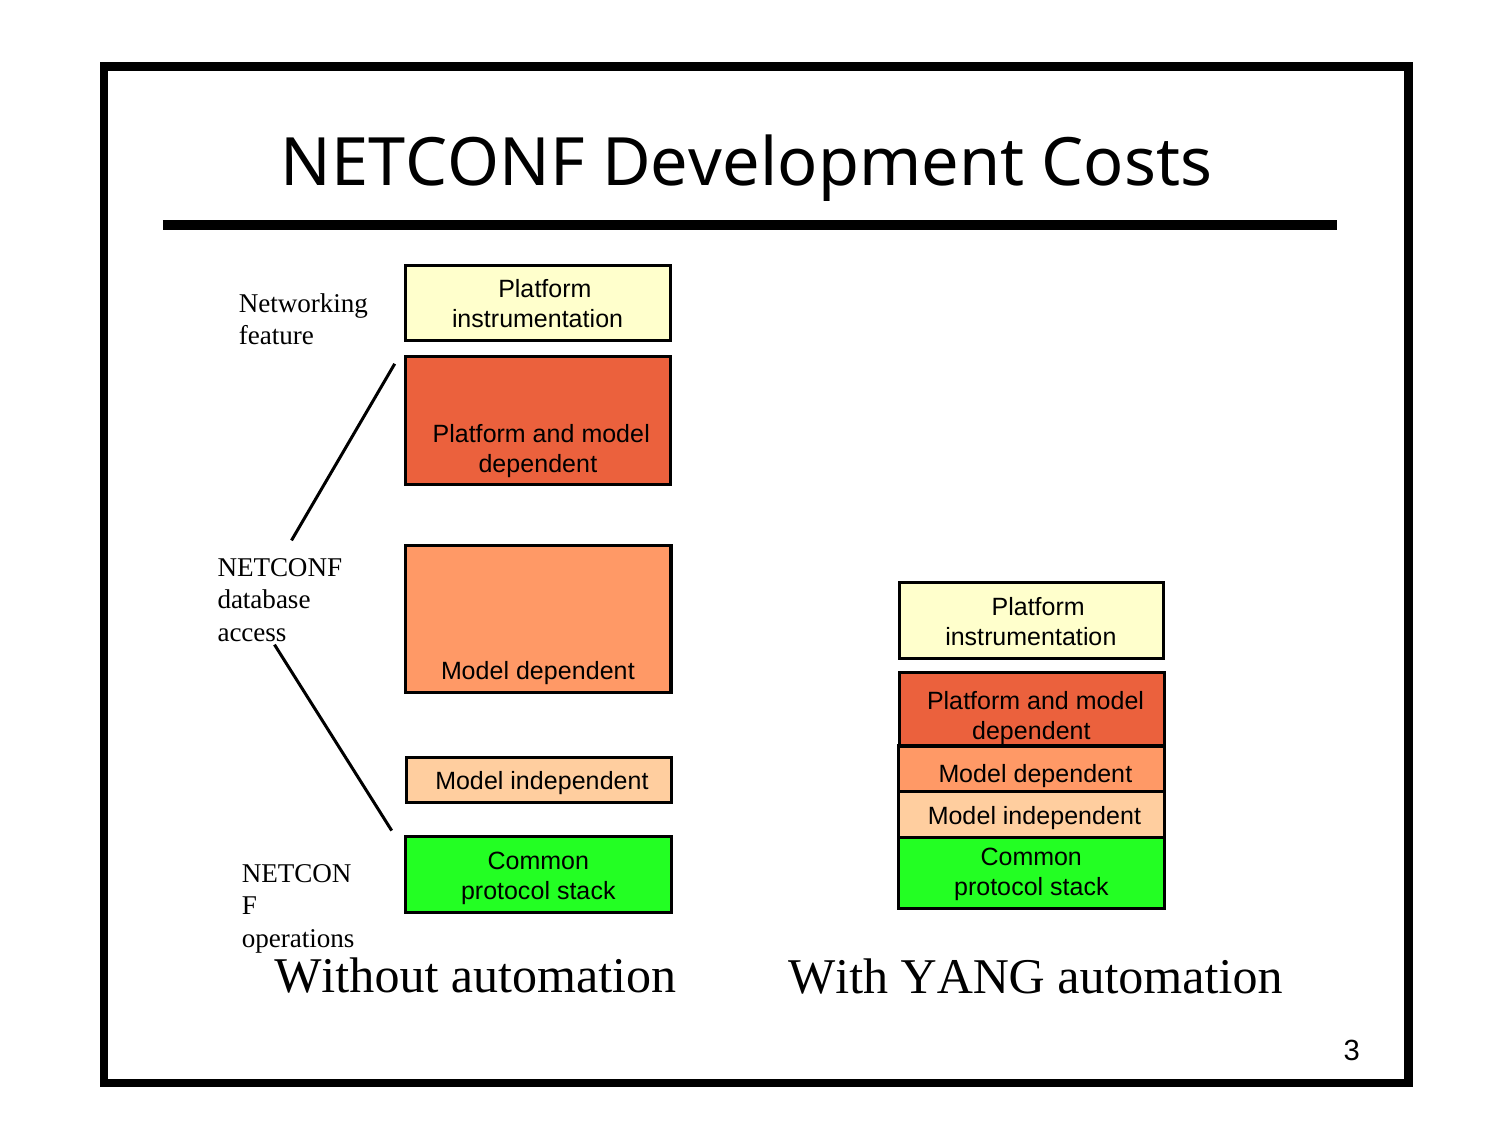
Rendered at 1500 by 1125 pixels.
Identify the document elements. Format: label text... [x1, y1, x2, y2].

text_box With YANG automation [773, 936, 1298, 1007]
text_box Networking feature [224, 277, 387, 358]
text_box Model independent [898, 791, 1165, 838]
text_box Model independent [406, 757, 672, 803]
text_box NETCONF operations [227, 847, 381, 952]
text_box Platform instrumentation [899, 582, 1164, 659]
text_box Platform and model dependent [405, 356, 671, 485]
text_box Platform and model dependent [899, 672, 1165, 746]
text_box NETCONF database access [202, 541, 357, 646]
title NETCONF Development Costs [162, 59, 1332, 213]
text_box Platform instrumentation [405, 265, 671, 341]
text_box Model dependent [898, 746, 1165, 791]
text_box Common protocol stack [405, 836, 672, 913]
text_box Common protocol stack [898, 838, 1165, 909]
text_box Model dependent [405, 545, 672, 693]
text_box Without automation [259, 935, 693, 1006]
